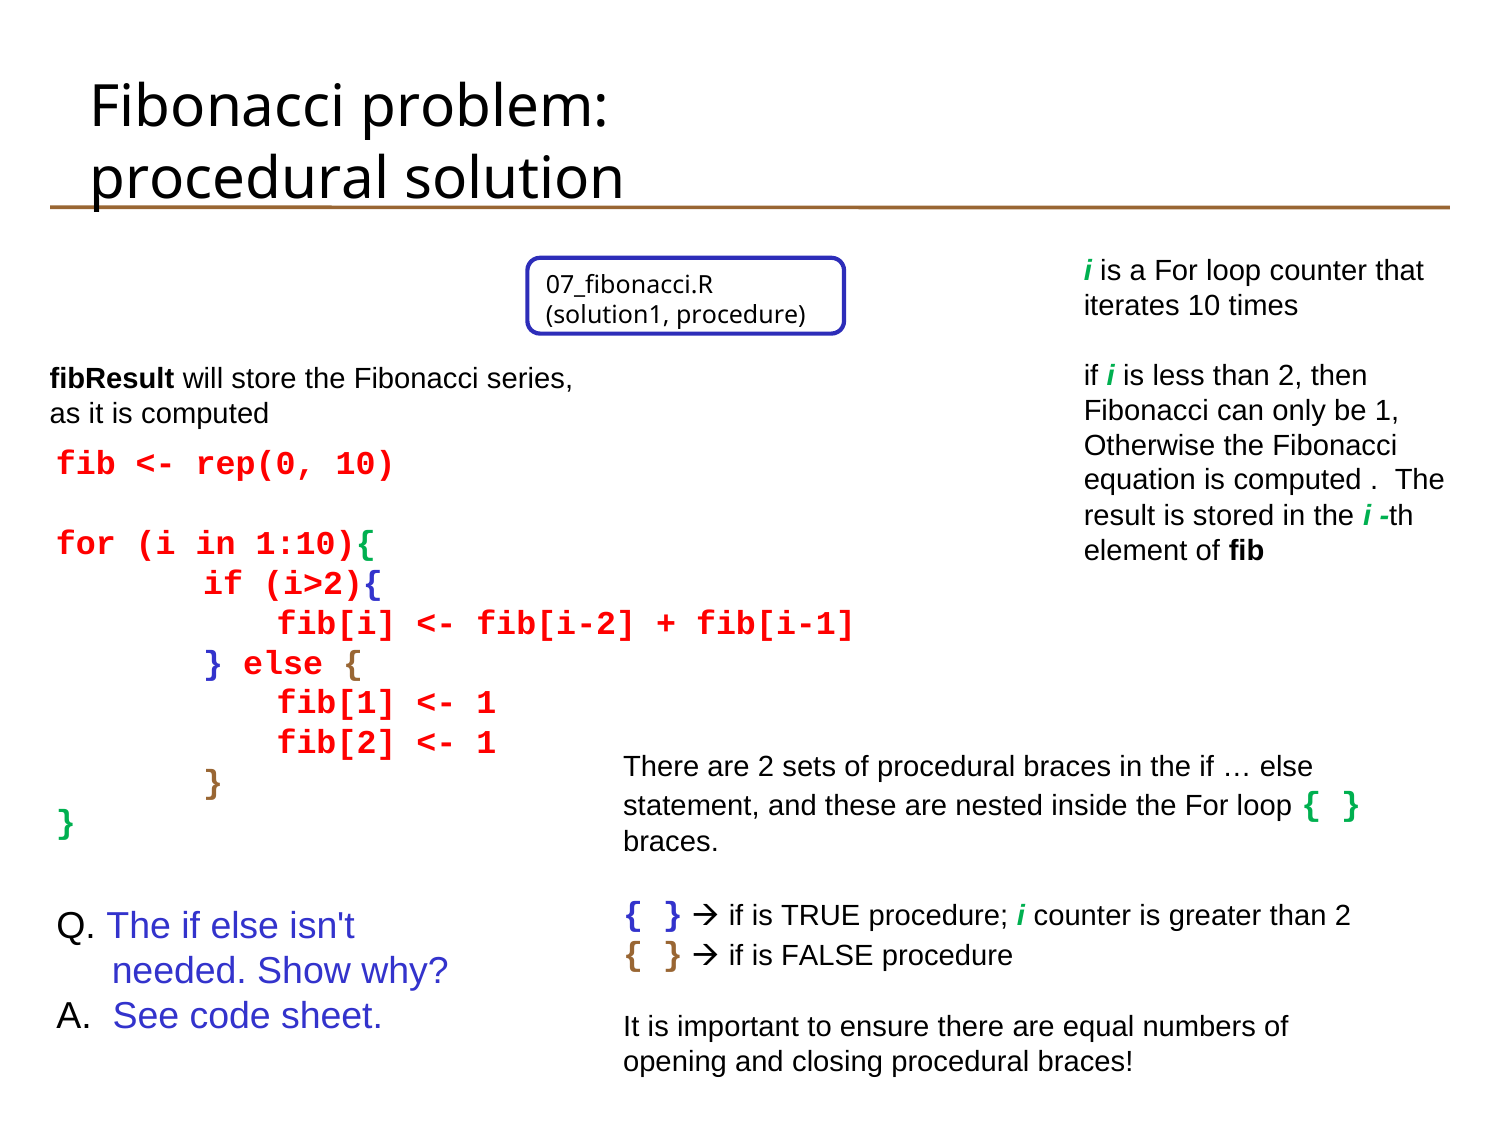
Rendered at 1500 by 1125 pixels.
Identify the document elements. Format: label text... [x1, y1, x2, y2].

text_box Q. The if else isn't needed. Show why? A. See code sheet. [41, 893, 491, 1044]
text_box 07_fibonacci.R (solution1, procedure)‏ [527, 257, 845, 334]
text_box There are 2 sets of procedural braces in the if … else statement, and these are nested inside the For loop { } braces. { }  if is TRUE procedure; i counter is greater than 2 { }  if is FALSE procedure It is important to ensure there are equal numbers of opening and closing procedural braces! [608, 739, 1406, 1085]
text_box i is a For loop counter that iterates 10 times if i is less than 2, then Fibonacci can only be 1, Otherwise the Fibonacci equation is computed . The result is stored in the i -th element of fib [1068, 243, 1465, 574]
text_box fib <- rep(0, 10)‏ for (i in 1:10){ if (i>2){ fib[i] <- fib[i-2] + fib[i-1] } else { fib[1] <- 1 fib[2] <- 1 } } [41, 433, 1223, 889]
text_box fibResult will store the Fibonacci series, as it is computed [34, 351, 590, 437]
text_box Fibonacci problem: procedural solution [75, 44, 1425, 233]
